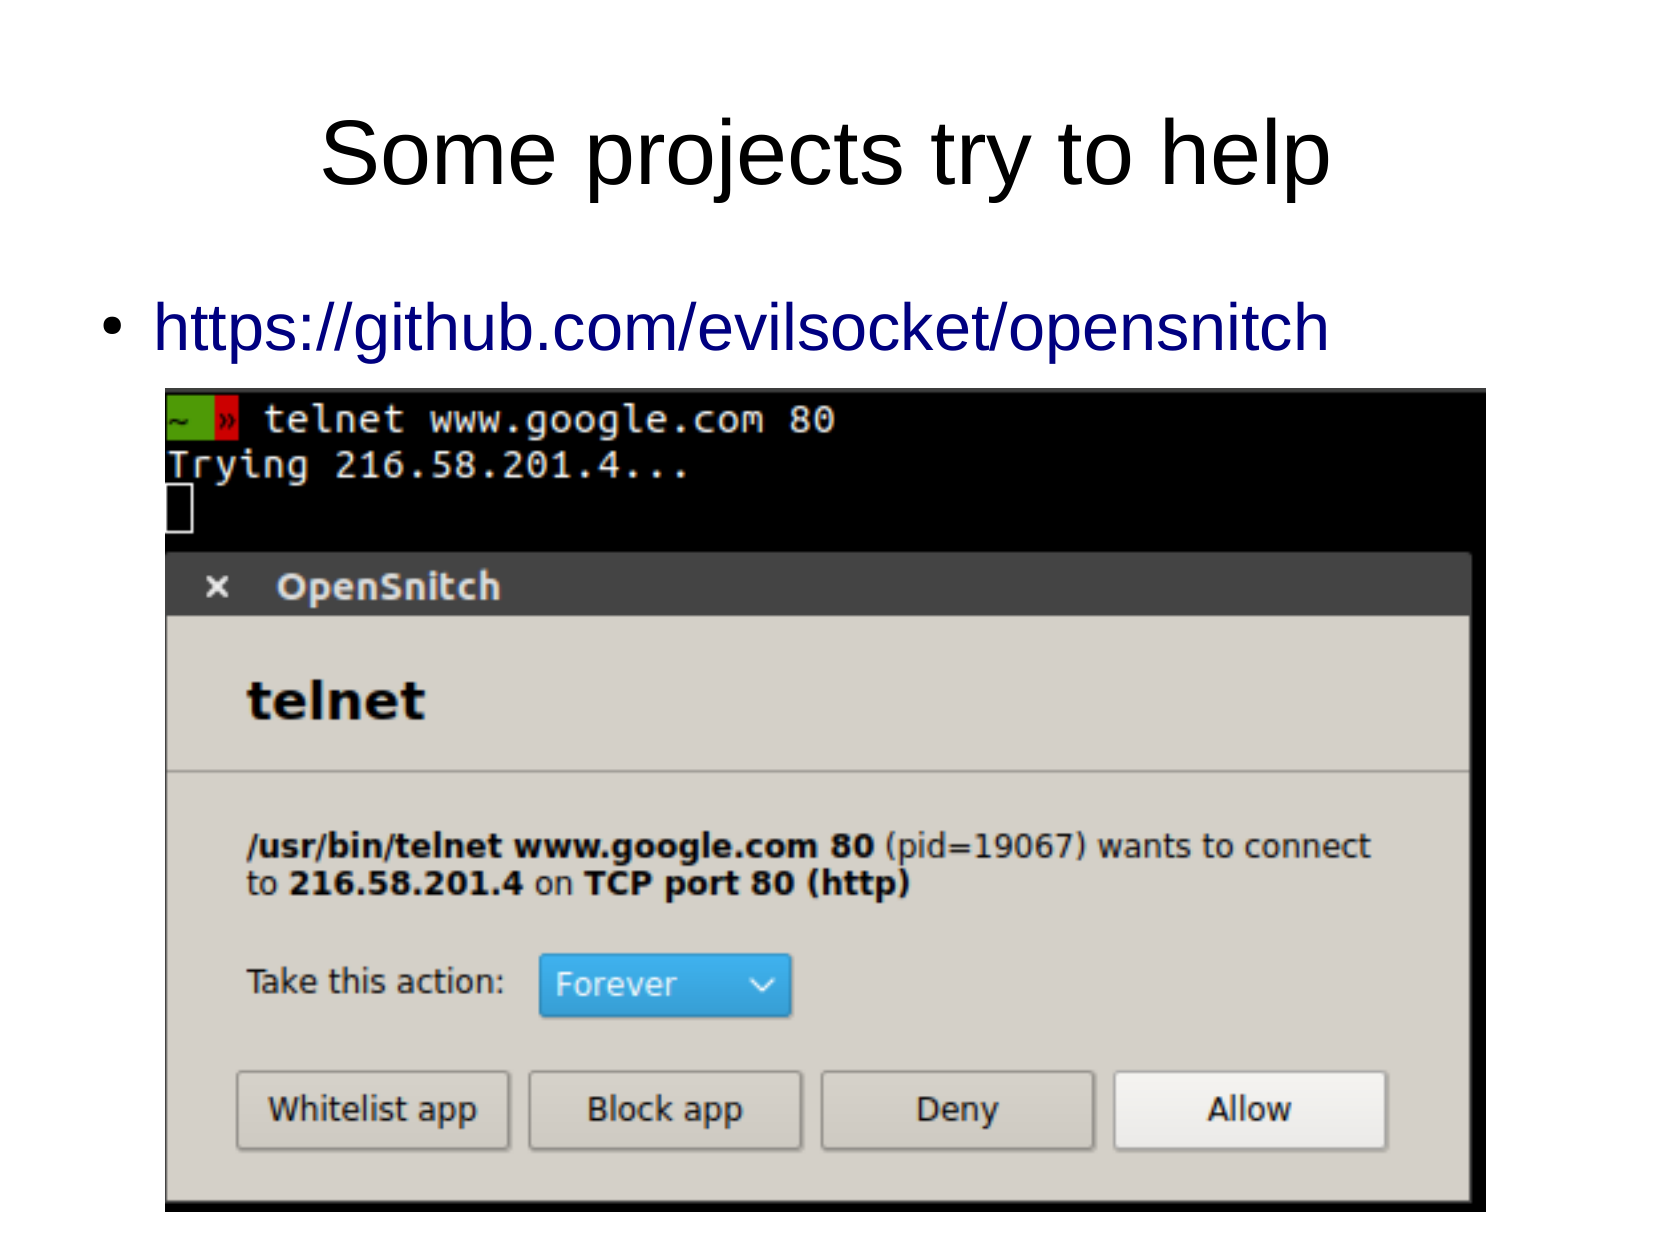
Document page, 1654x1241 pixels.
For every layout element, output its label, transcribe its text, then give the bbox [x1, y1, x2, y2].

picture [165, 388, 1486, 1212]
list https://github.com/evilsocket/opensnitch [82, 290, 1571, 1010]
title Some projects try to help [82, 49, 1571, 257]
